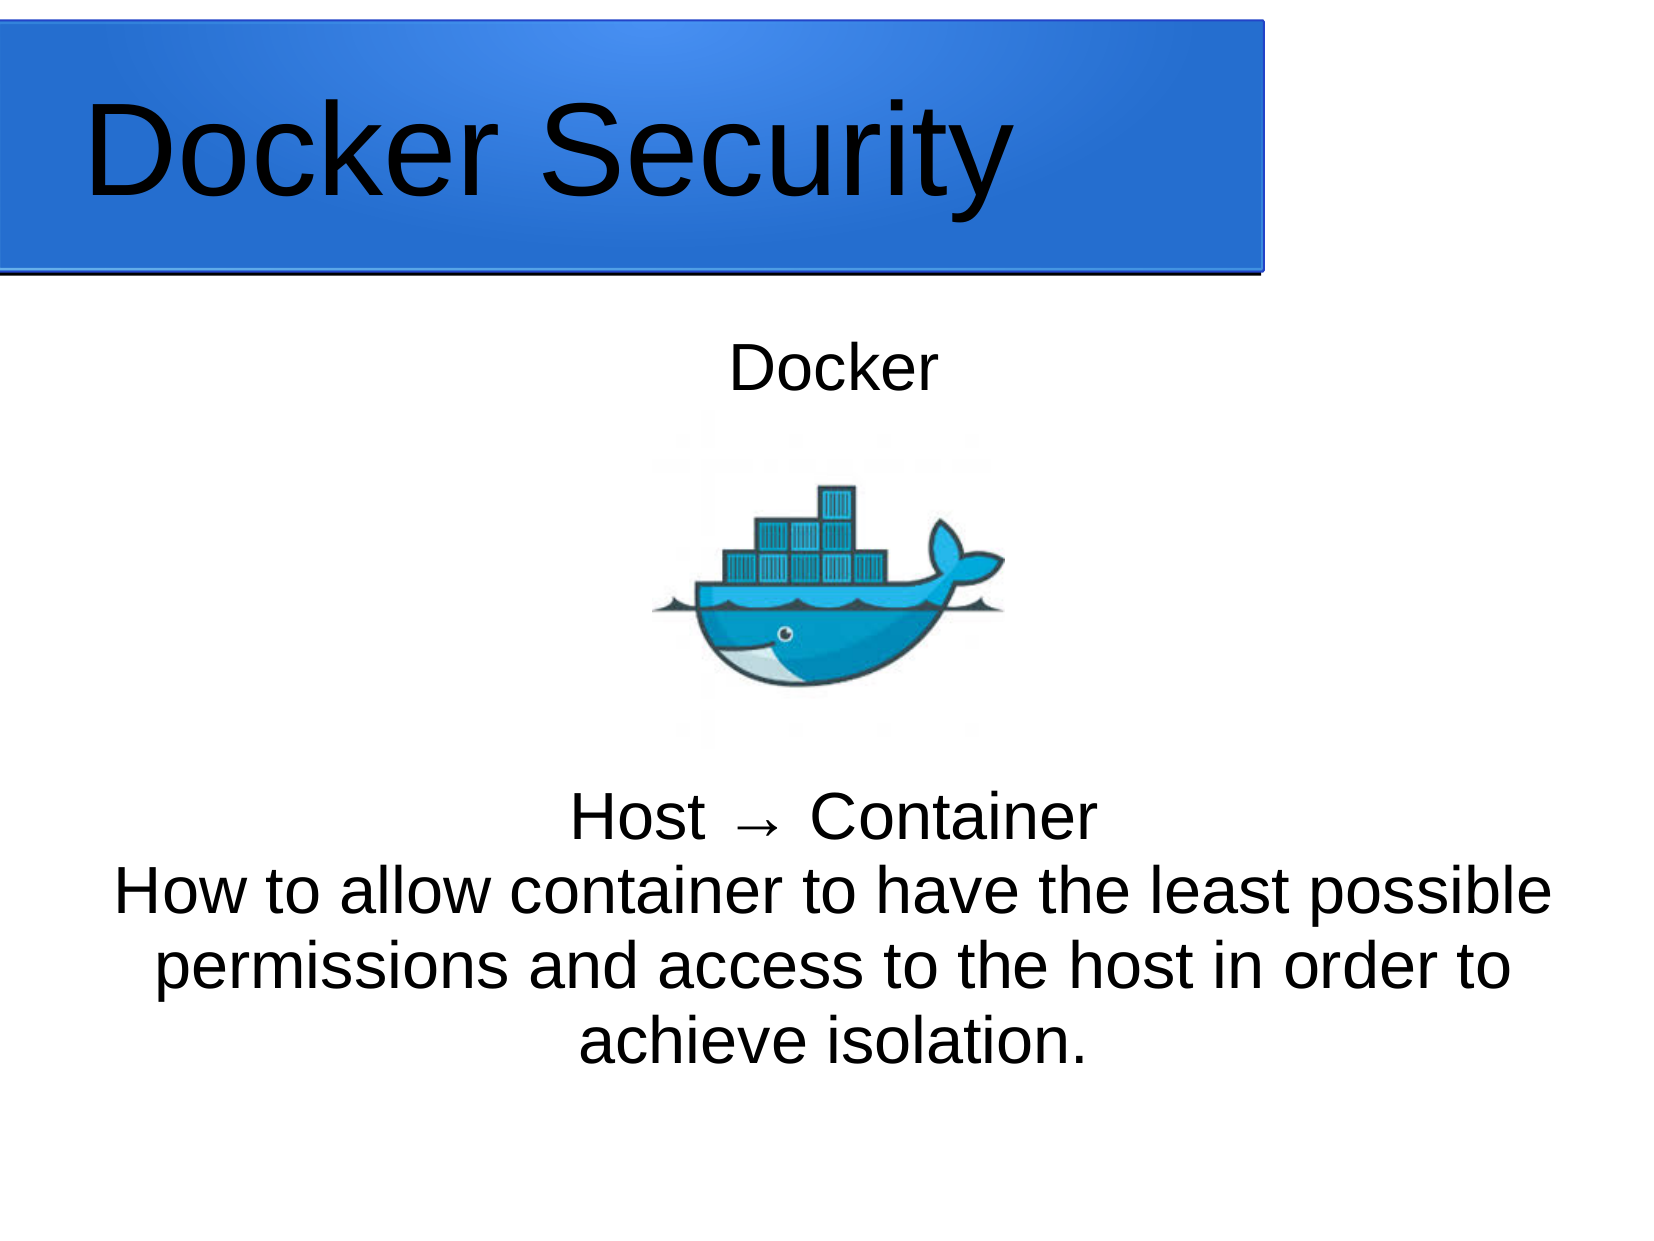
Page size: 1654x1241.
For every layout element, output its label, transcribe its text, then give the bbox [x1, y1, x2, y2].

title Docker Security [82, 47, 1235, 252]
subtitle Docker Host → Container How to allow container to have the least possible permissions and access to the host in order to achieve isolation. [90, 330, 1579, 1078]
picture [652, 410, 1005, 763]
